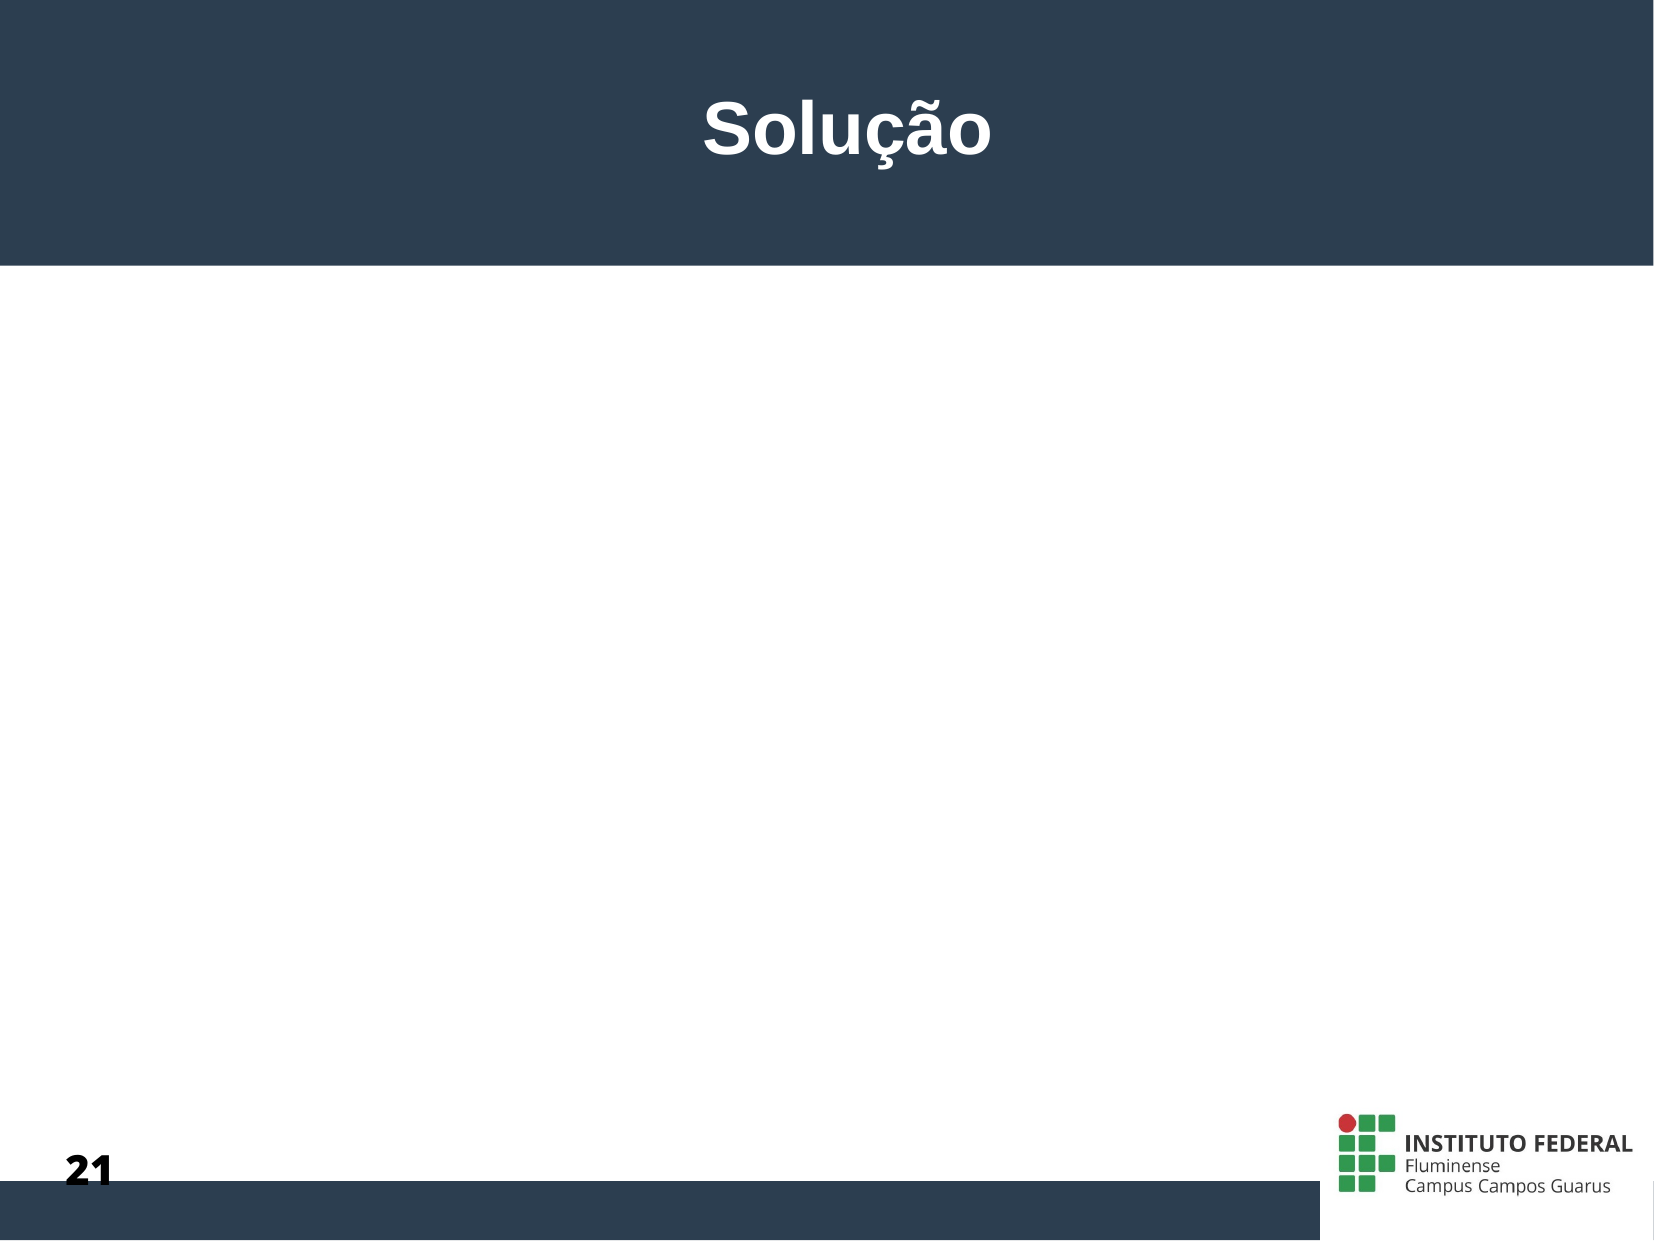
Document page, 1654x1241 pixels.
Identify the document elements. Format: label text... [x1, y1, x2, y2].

title Solução [59, 49, 1595, 207]
picture [1320, 1074, 1654, 1241]
